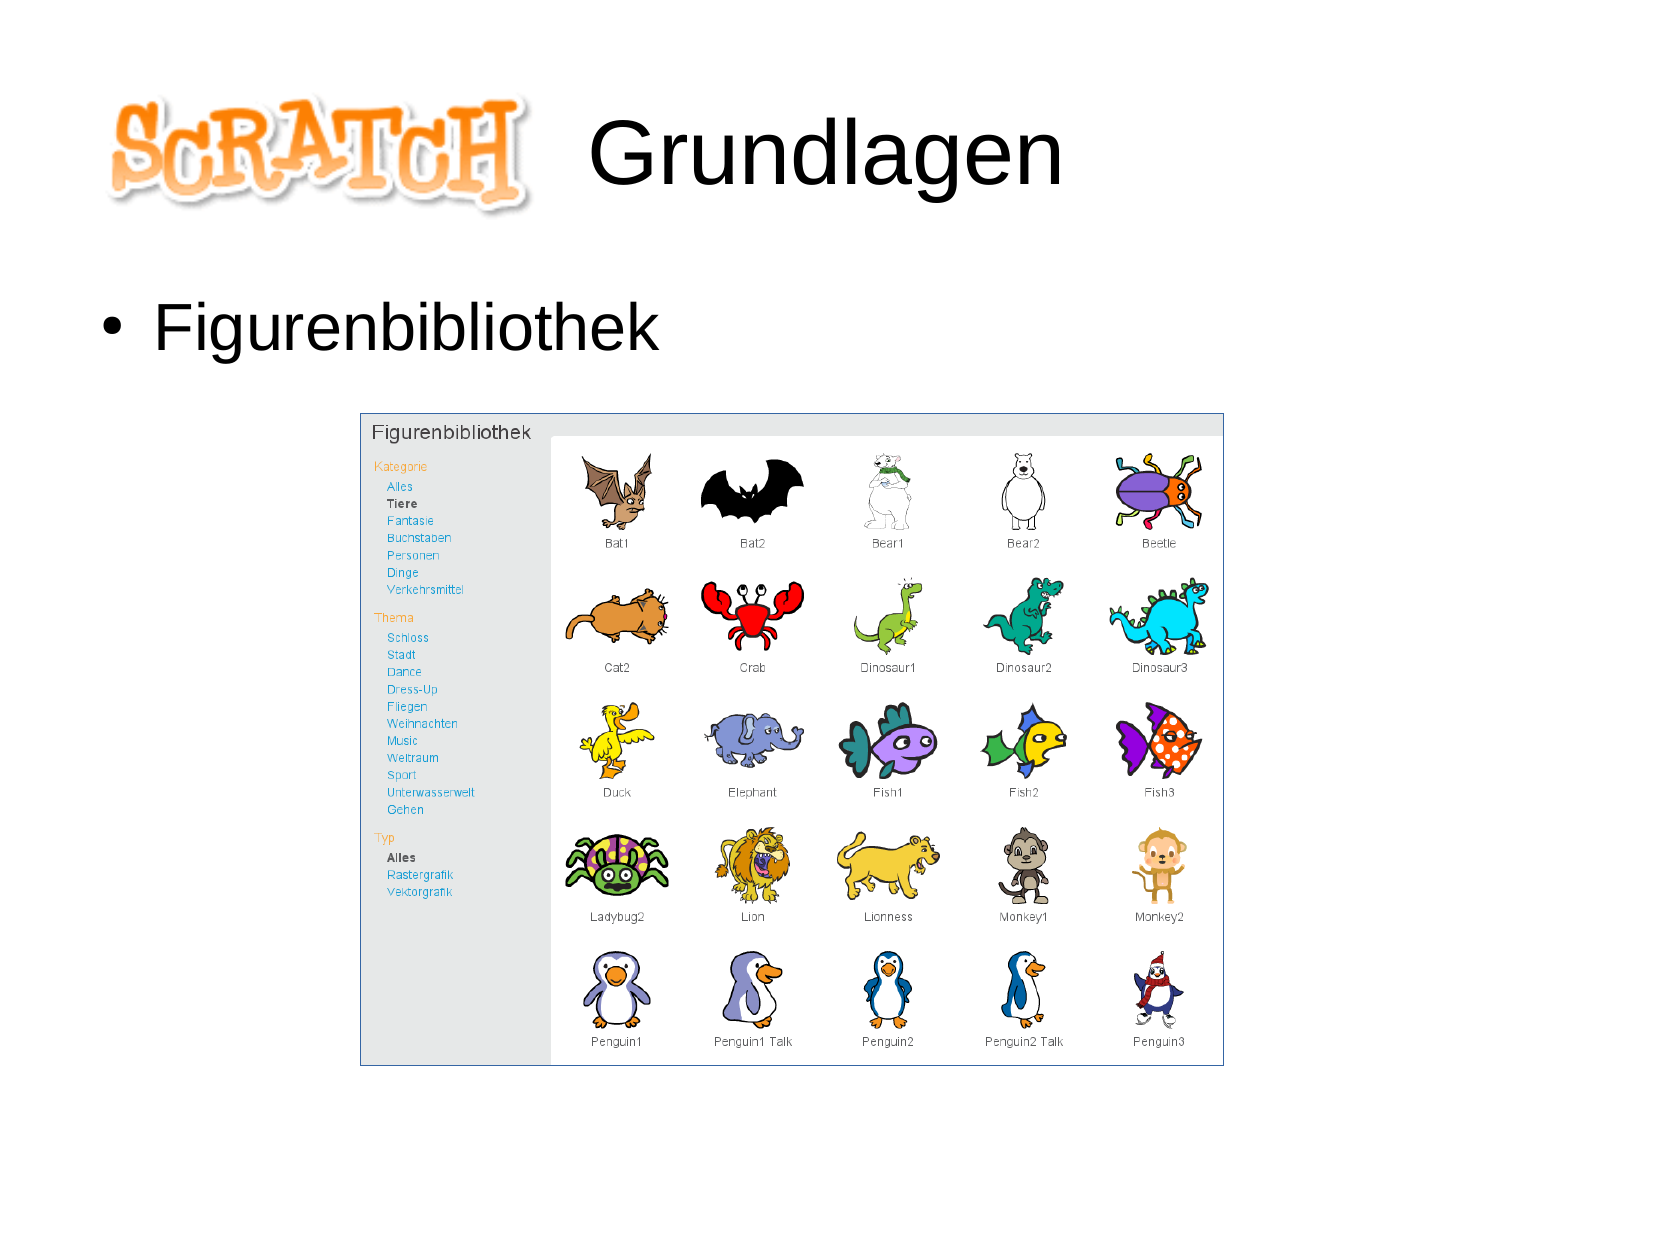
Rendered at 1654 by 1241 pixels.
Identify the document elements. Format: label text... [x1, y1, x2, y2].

picture [102, 89, 541, 222]
list Figurenbibliothek [82, 290, 1571, 1010]
title Grundlagen [82, 49, 1571, 257]
picture [360, 413, 1224, 1066]
